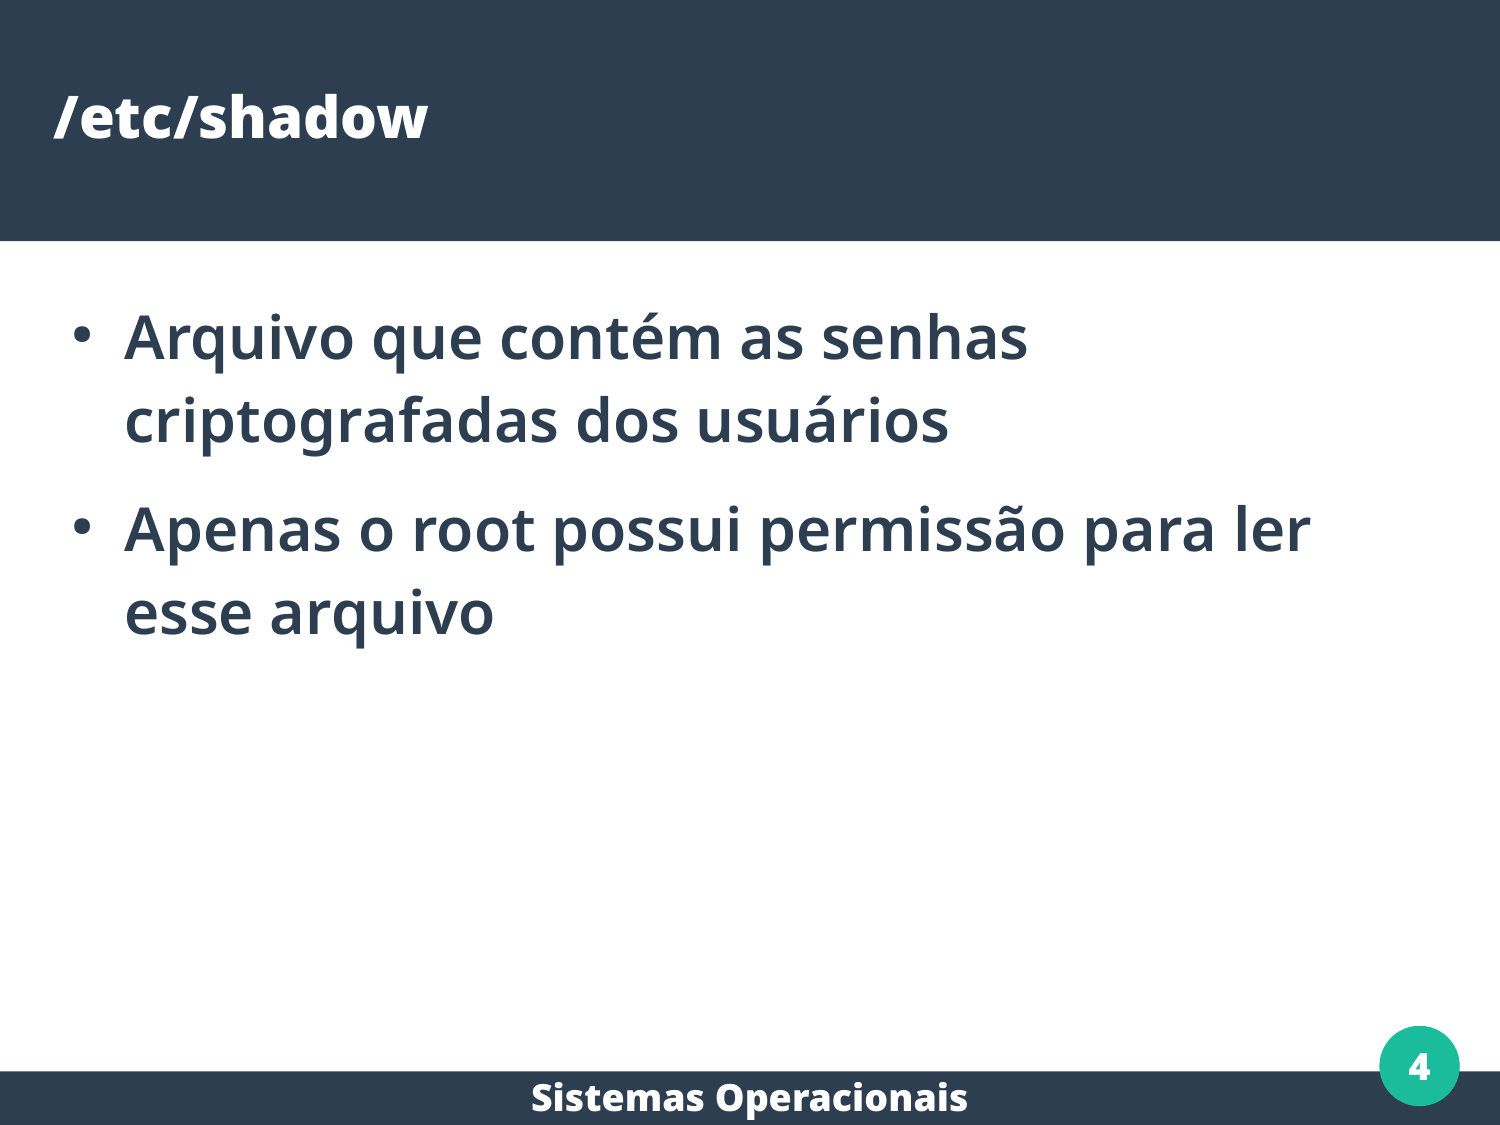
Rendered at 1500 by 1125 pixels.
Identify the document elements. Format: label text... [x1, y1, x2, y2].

list Arquivo que contém as senhas criptografadas dos usuários Apenas o root possui permissão para ler esse arquivo [53, 294, 1447, 1045]
title /etc/shadow [53, 44, 1447, 188]
